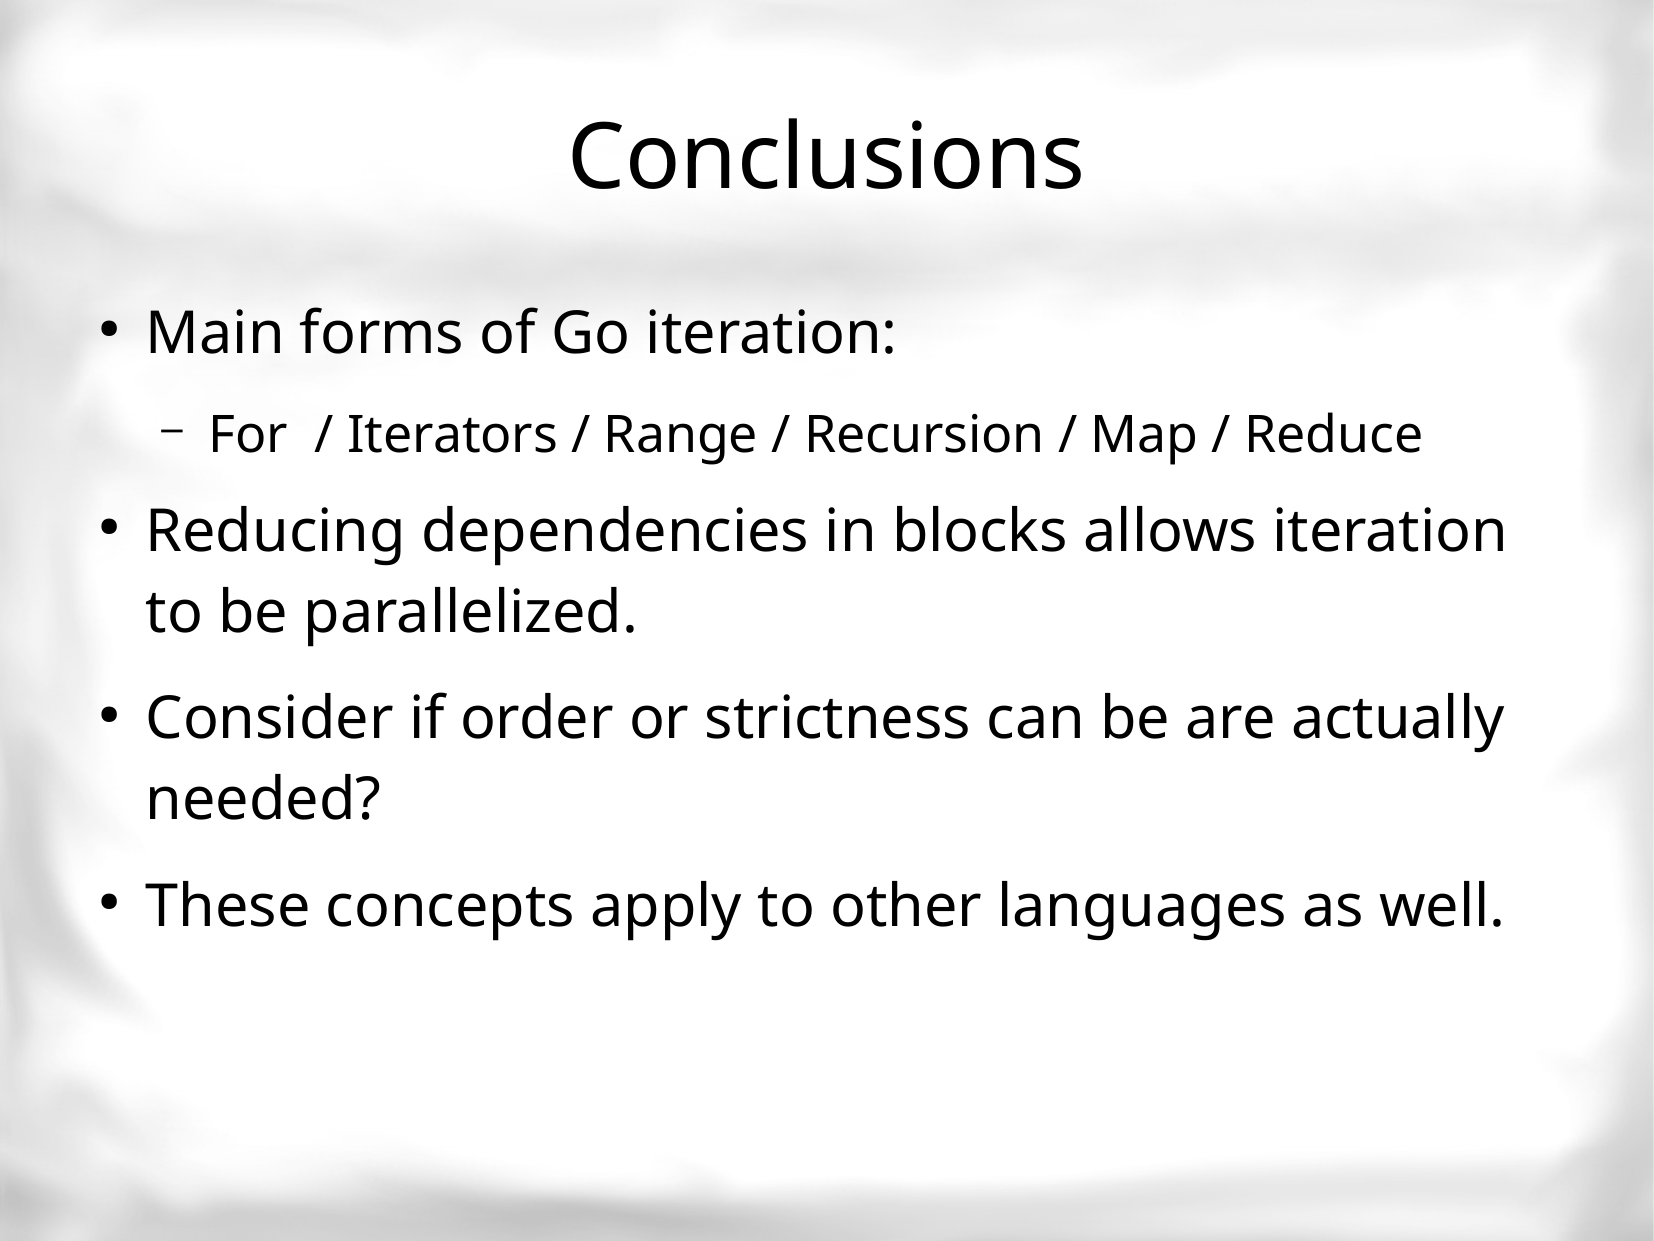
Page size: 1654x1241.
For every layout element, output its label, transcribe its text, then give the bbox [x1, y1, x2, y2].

title Conclusions [82, 49, 1571, 257]
list Main forms of Go iteration: For / Iterators / Range / Recursion / Map / Reduce Reducing dependencies in blocks allows iteration to be parallelized. Consider if order or strictness can be are actually needed? These concepts apply to other languages as well. [82, 290, 1538, 1010]
picture [0, 0, 1654, 1241]
